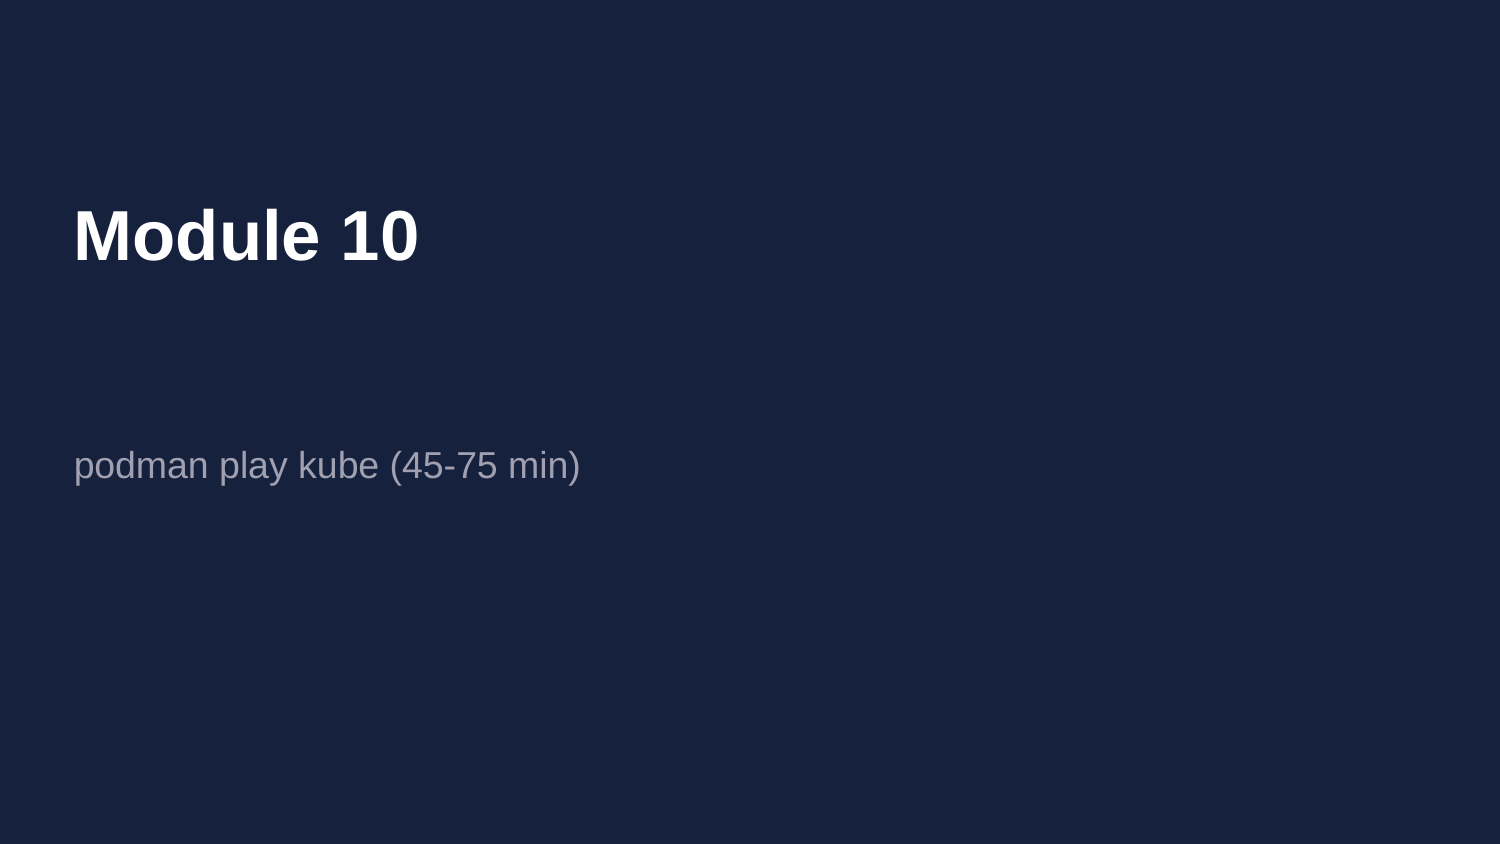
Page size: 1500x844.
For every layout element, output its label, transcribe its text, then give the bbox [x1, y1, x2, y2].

subtitle podman play kube (45-75 min) [59, 437, 1441, 532]
title Module 10 [59, 188, 1441, 426]
